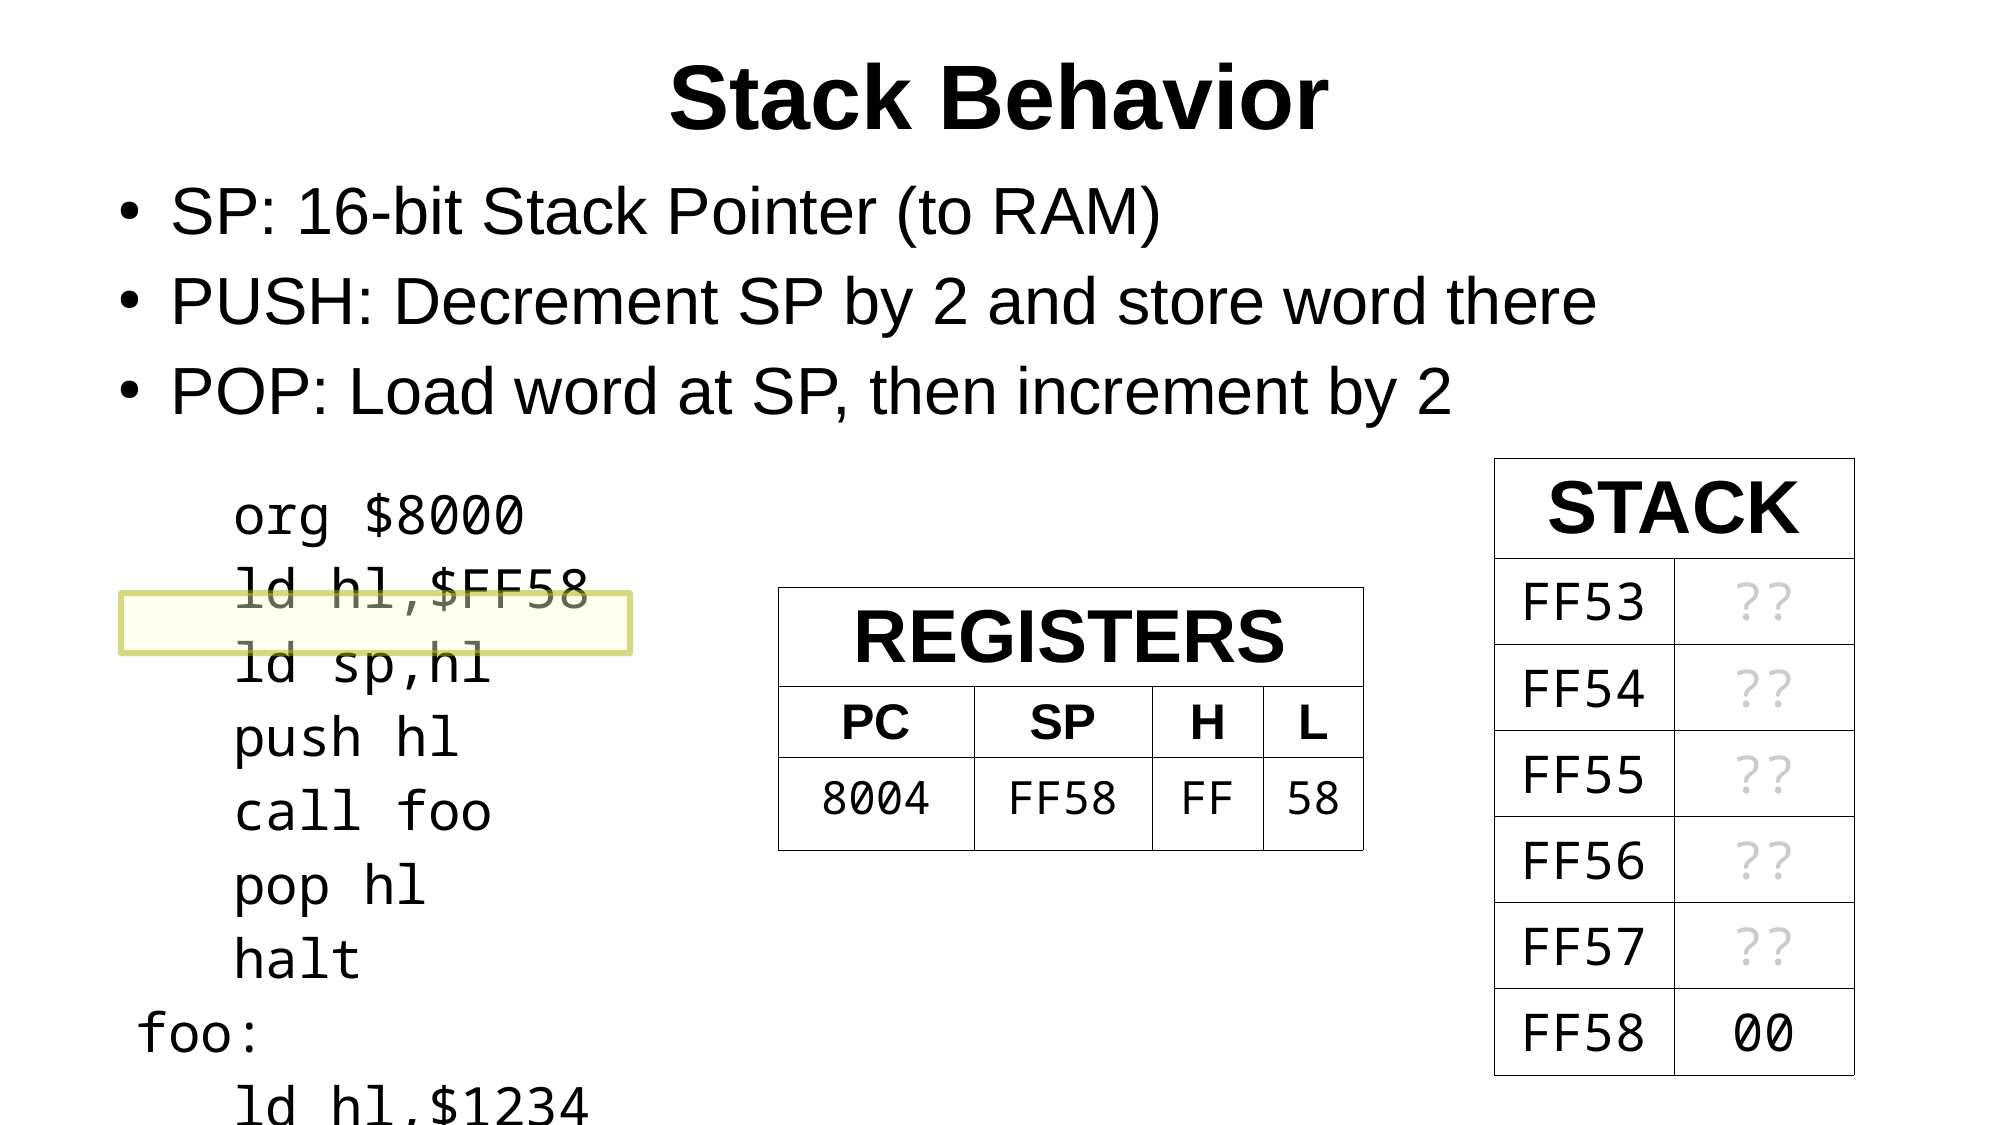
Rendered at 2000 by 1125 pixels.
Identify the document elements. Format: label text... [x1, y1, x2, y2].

table_cell H [1153, 687, 1263, 757]
table_cell FF56 [1495, 817, 1674, 902]
table_cell ?? [1675, 559, 1854, 644]
title Stack Behavior [137, 0, 1862, 174]
table_cell FF57 [1495, 903, 1674, 988]
table_cell SP [975, 687, 1152, 757]
list SP: 16-bit Stack Pointer (to RAM) PUSH: Decrement SP by 2 and store word there POP: Load word at SP, then increment by 2 [99, 174, 1900, 451]
table_cell FF53 [1495, 559, 1674, 644]
table_cell ?? [1675, 645, 1854, 730]
table_header STACK [1495, 459, 1854, 558]
table_cell ?? [1675, 817, 1854, 902]
table_cell ?? [1675, 731, 1854, 816]
text_box org $8000 ld hl,$FF58 ld sp,hl push hl call foo pop hl halt foo: ld hl,$1234 ret [120, 469, 706, 1095]
table_cell FF54 [1495, 645, 1674, 730]
table_cell ?? [1675, 903, 1854, 988]
table_cell FF58 [1495, 989, 1674, 1075]
table_cell L [1264, 687, 1363, 757]
table_cell 8004 [779, 758, 974, 850]
table_header REGISTERS [779, 588, 1363, 686]
text_box [120, 593, 631, 654]
table_cell FF55 [1495, 731, 1674, 816]
table_cell 58 [1264, 758, 1363, 850]
table_cell 00 [1675, 989, 1854, 1075]
table_cell PC [779, 687, 974, 757]
table_cell FF58 [975, 758, 1152, 850]
table_cell FF [1153, 758, 1263, 850]
